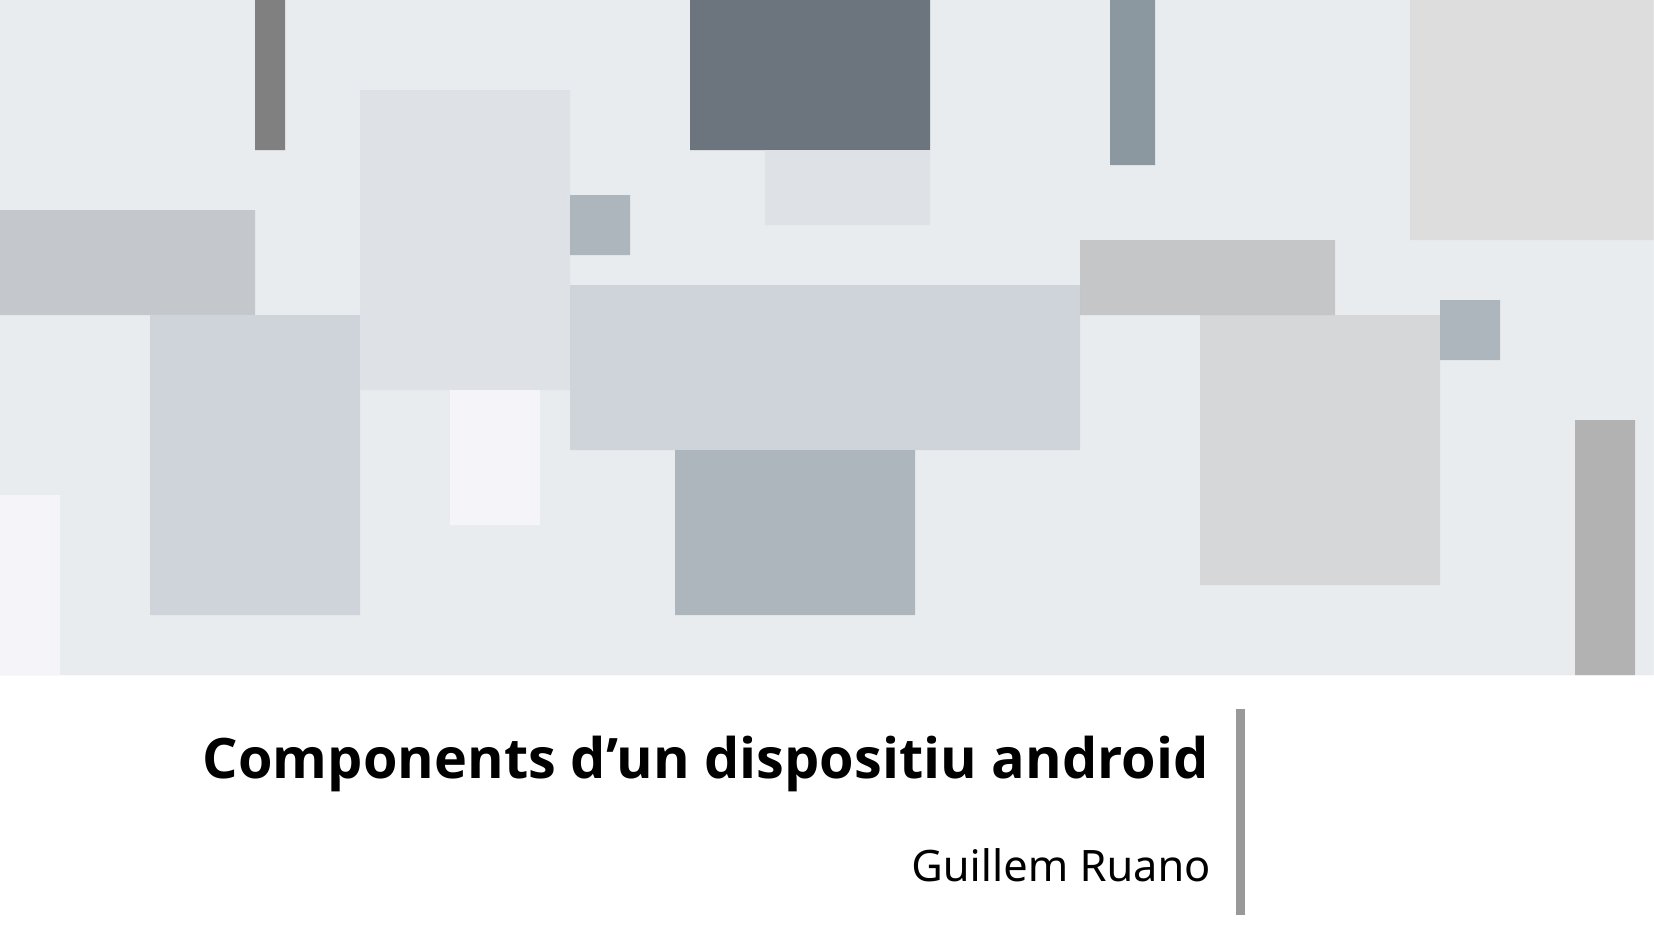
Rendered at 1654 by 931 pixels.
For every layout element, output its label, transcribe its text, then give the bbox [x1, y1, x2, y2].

subtitle Guillem Ruano [59, 835, 1211, 895]
title Components d’un dispositiu android [59, 694, 1211, 819]
